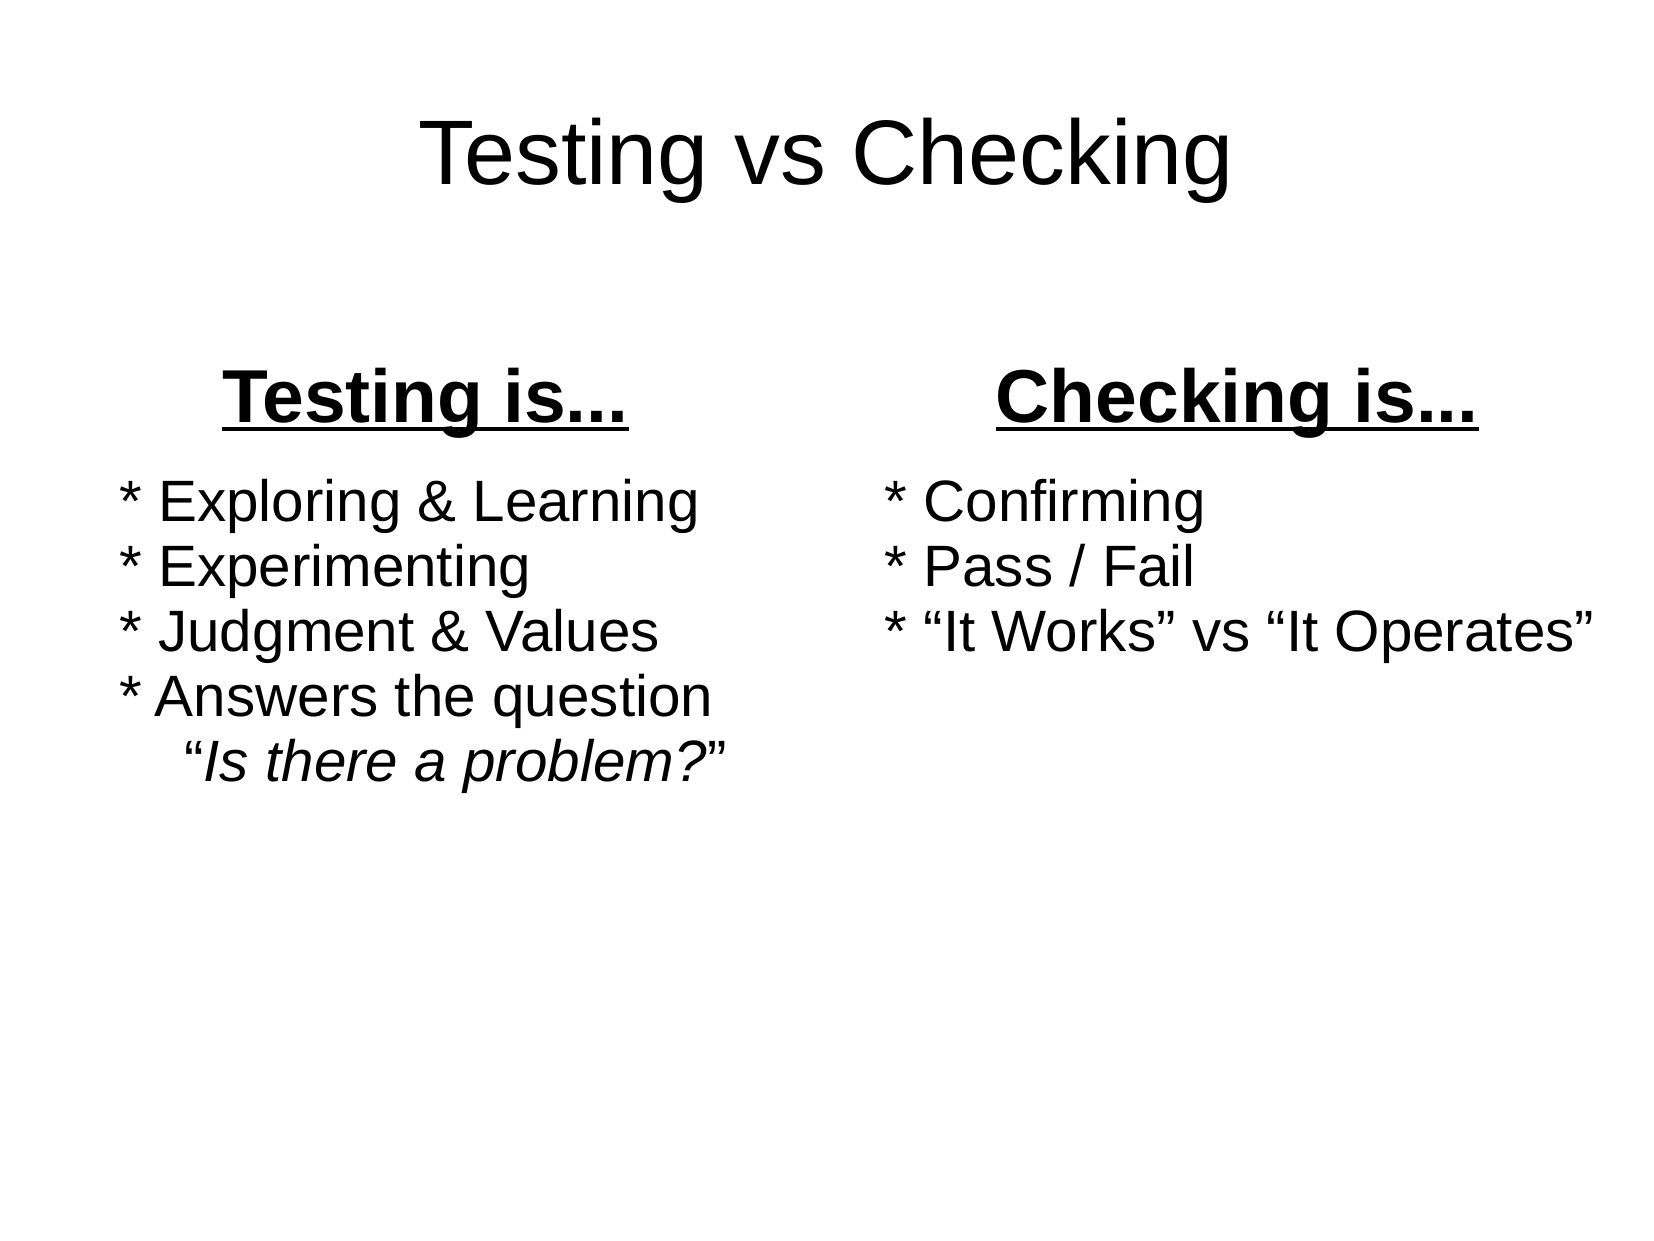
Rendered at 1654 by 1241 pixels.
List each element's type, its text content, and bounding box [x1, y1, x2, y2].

text_box Checking is... [981, 347, 1496, 447]
text_box * Confirming * Pass / Fail * “It Works” vs “It Operates” [870, 461, 1613, 672]
title Testing vs Checking [82, 49, 1571, 257]
text_box * Exploring & Learning * Experimenting * Judgment & Values * Answers the question “Is there a problem?” [104, 461, 810, 803]
text_box Testing is... [207, 347, 665, 447]
